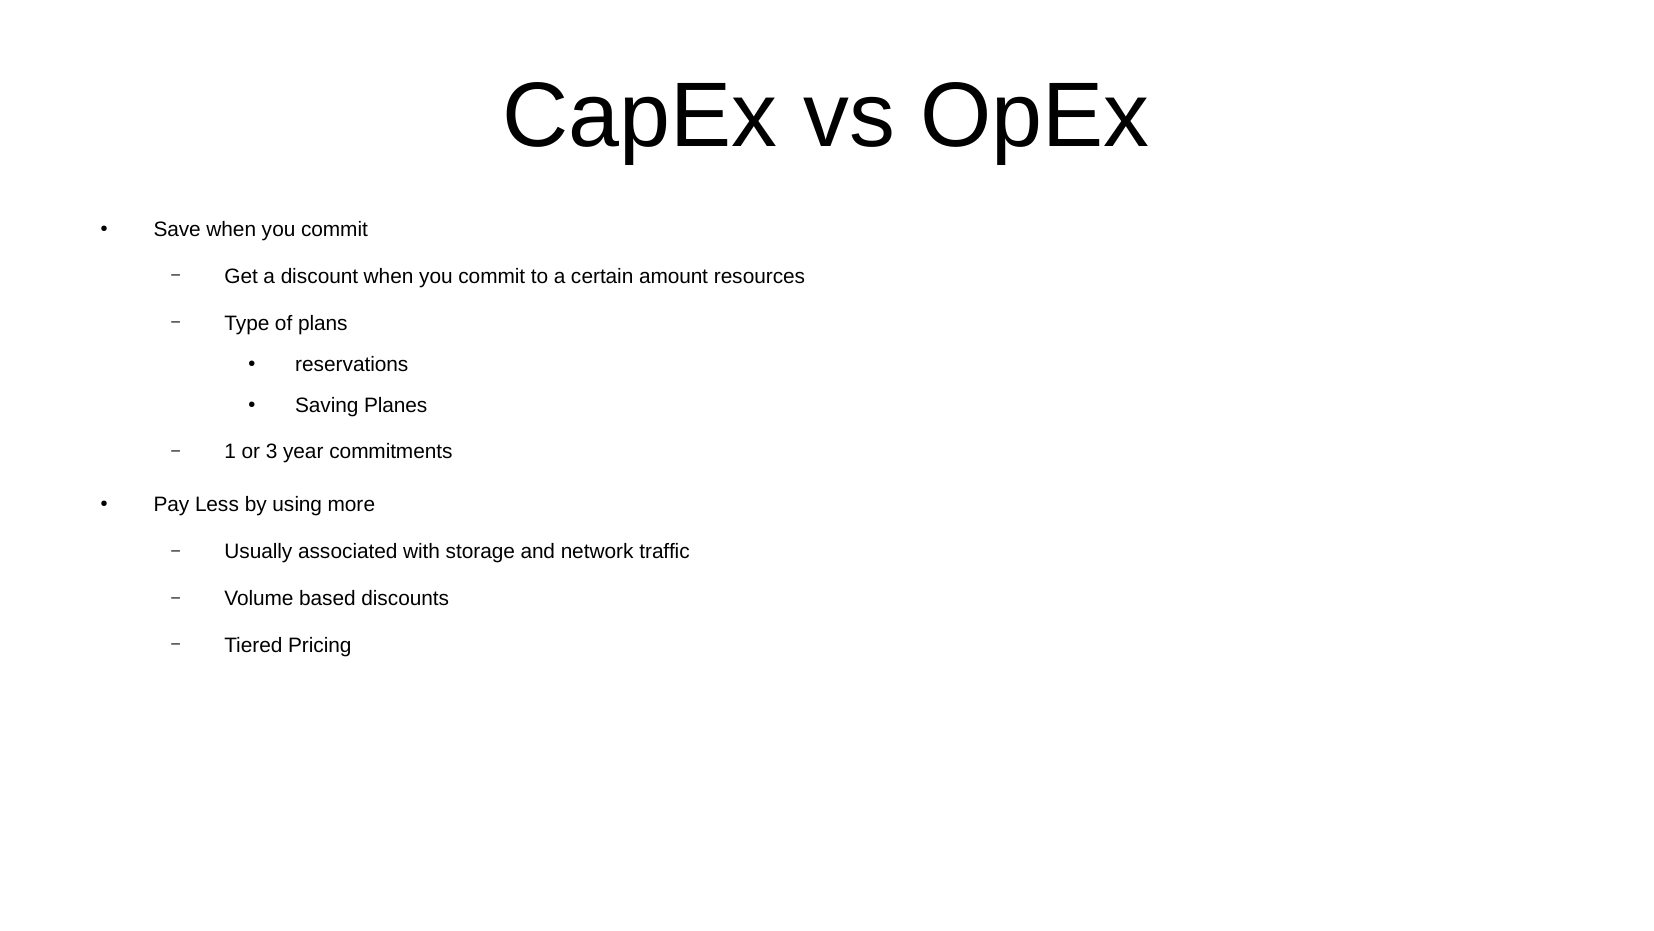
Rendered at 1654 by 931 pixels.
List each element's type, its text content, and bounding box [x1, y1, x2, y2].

list Save when you commit Get a discount when you commit to a certain amount resources Type of plans reservations Saving Planes 1 or 3 year commitments Pay Less by using more Usually associated with storage and network traffic Volume based discounts Tiered Pricing [82, 217, 1571, 758]
title CapEx vs OpEx [82, 37, 1571, 193]
